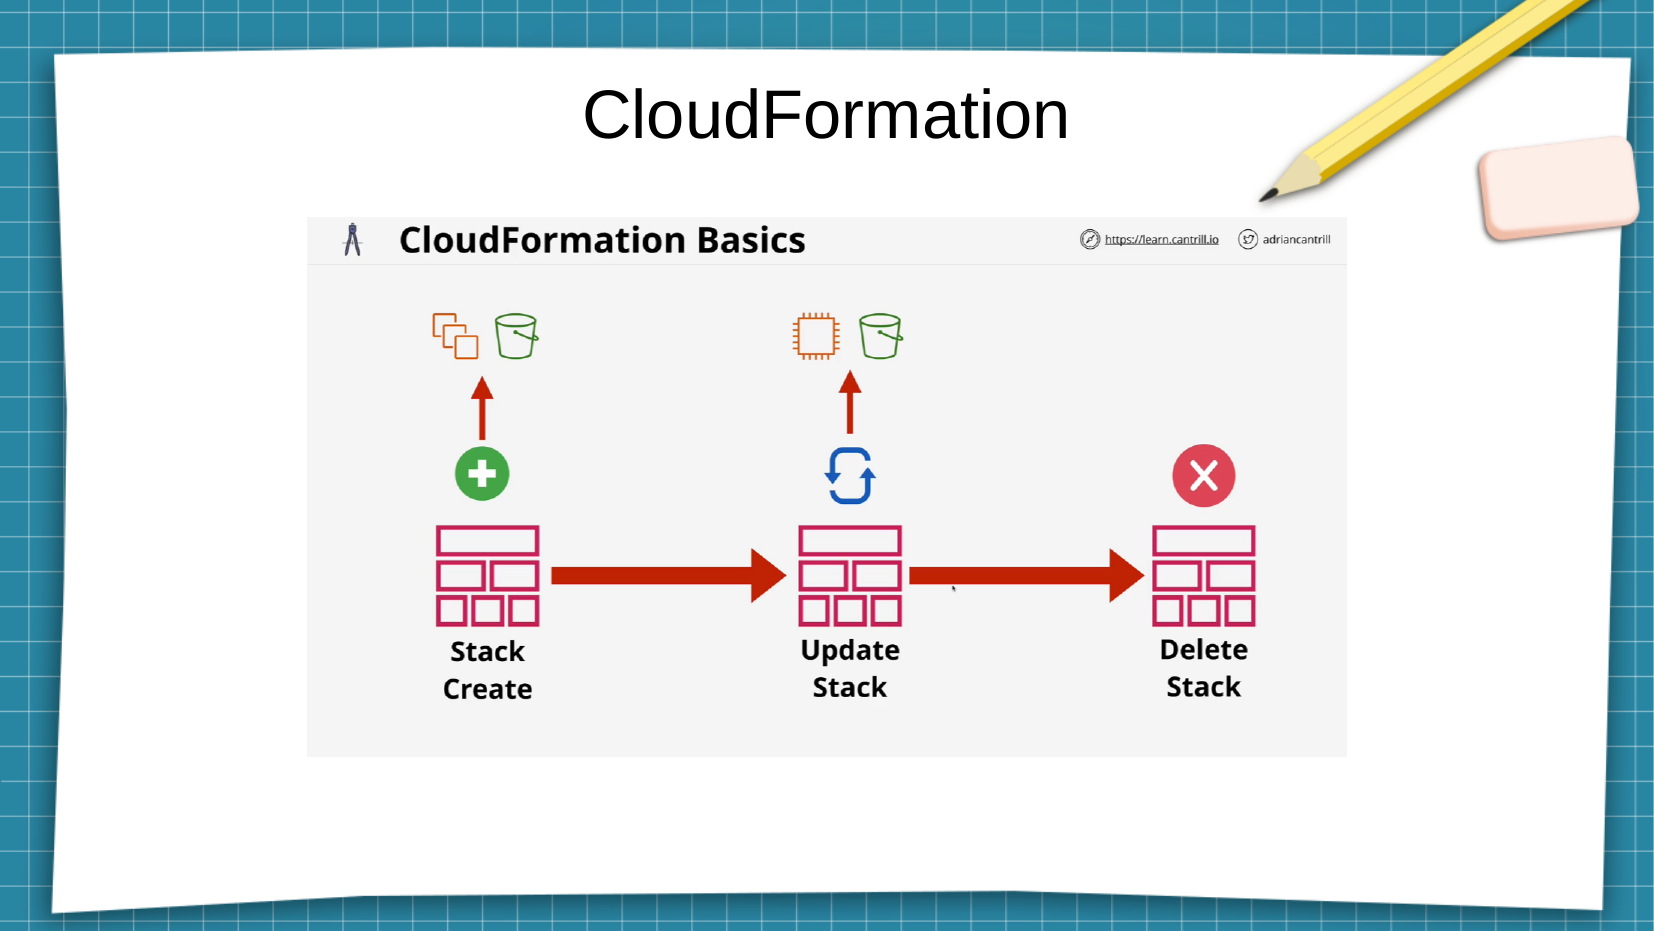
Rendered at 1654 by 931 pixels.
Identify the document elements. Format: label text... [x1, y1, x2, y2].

title CloudFormation [82, 37, 1571, 193]
picture [0, 0, 1654, 931]
